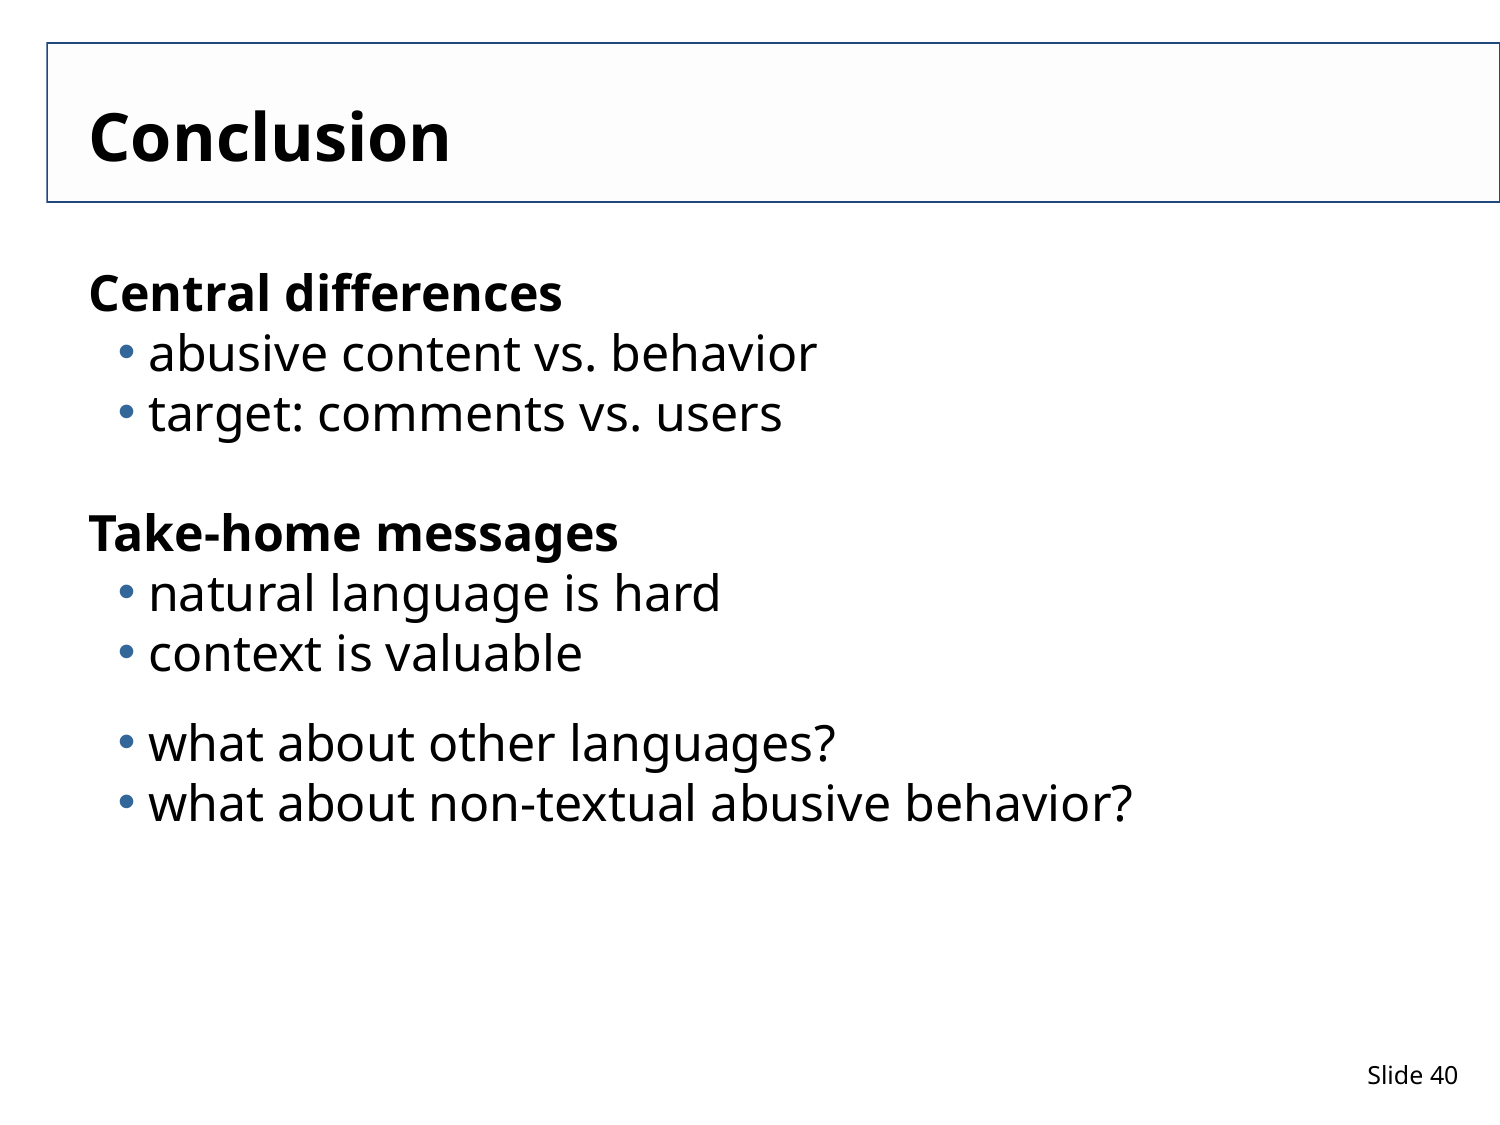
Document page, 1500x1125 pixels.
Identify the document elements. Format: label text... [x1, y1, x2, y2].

text_box Conclusion [88, 42, 1469, 176]
text_box Central differences abusive content vs. behavior target: comments vs. users Take-home messages natural language is hard context is valuable what about other languages? what about non-textual abusive behavior? [88, 260, 1435, 1029]
